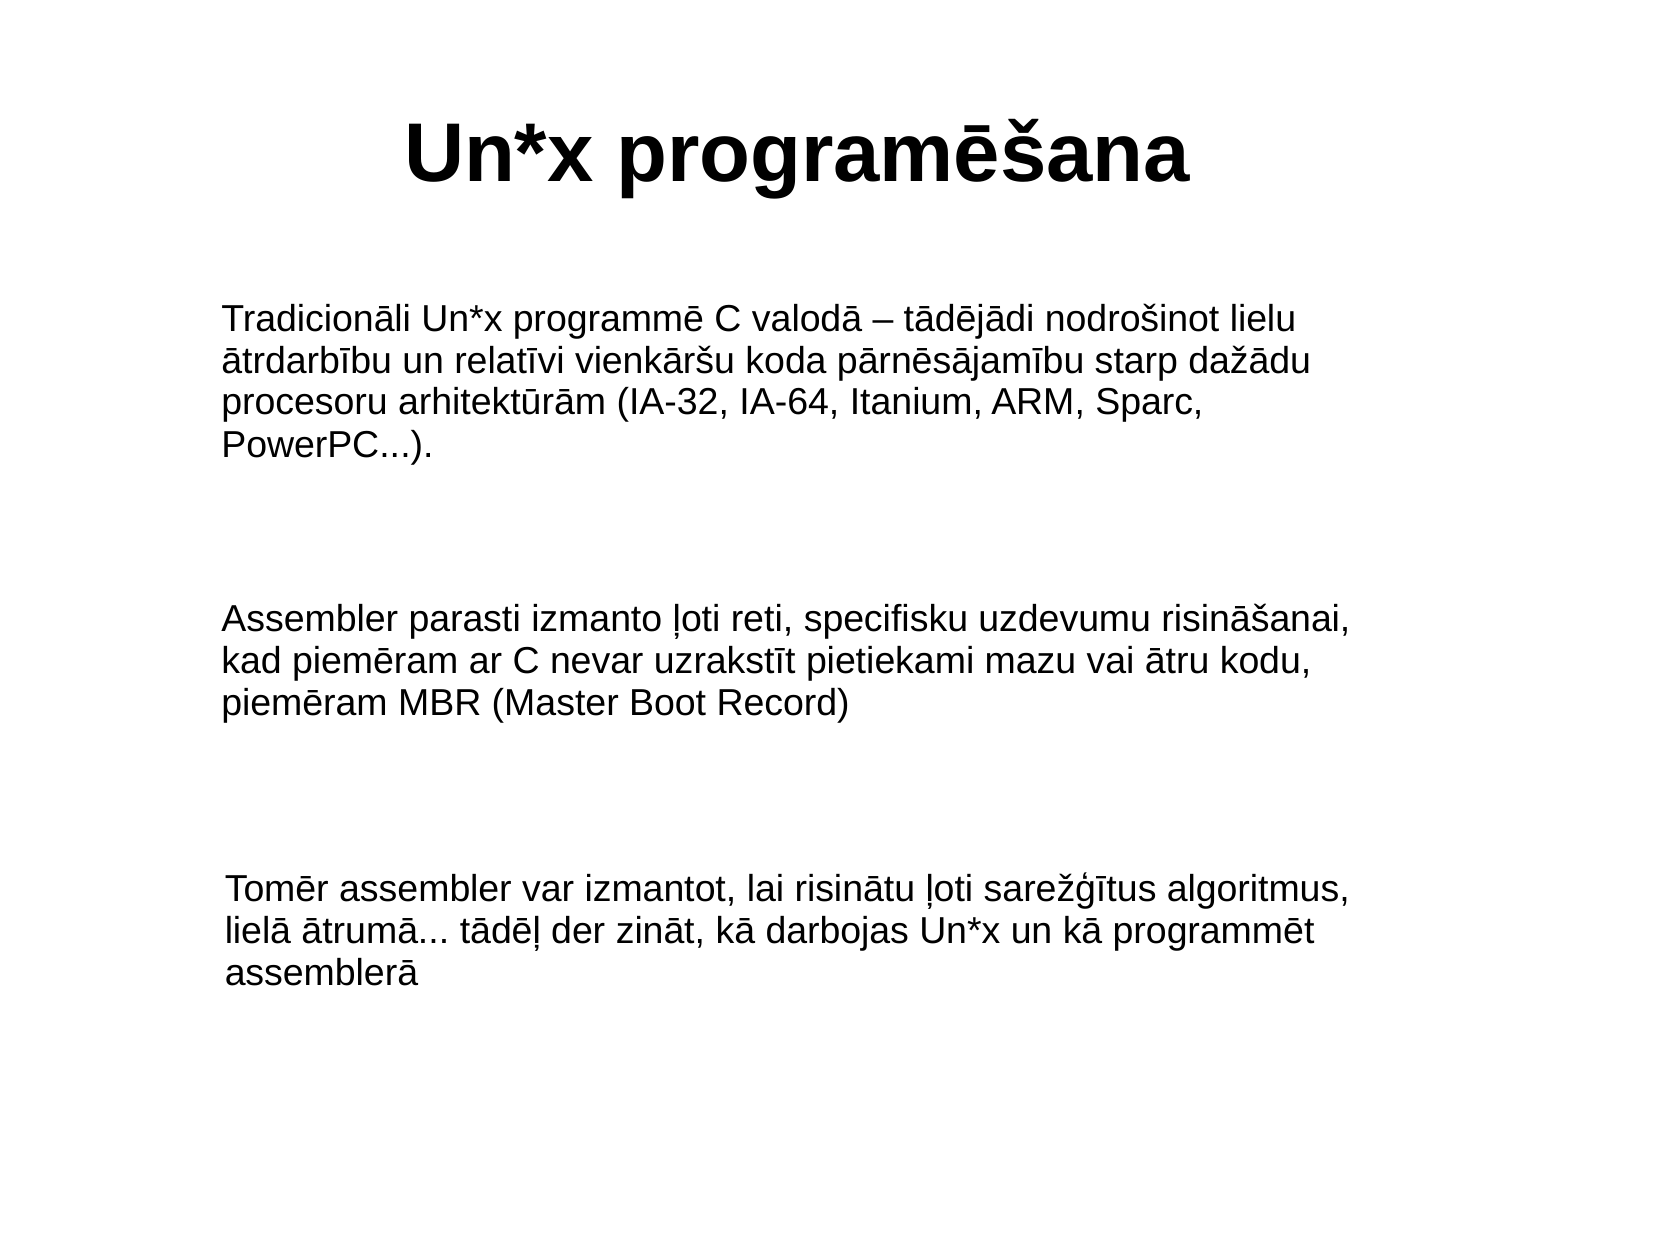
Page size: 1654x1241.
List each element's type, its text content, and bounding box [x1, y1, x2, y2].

text_box Un*x programēšana [118, 98, 1477, 207]
text_box Assembler parasti izmanto ļoti reti, specifisku uzdevumu risināšanai, kad piemēram ar C nevar uzrakstīt pietiekami mazu vai ātru kodu, piemēram MBR (Master Boot Record) [206, 590, 1388, 732]
text_box Tradicionāli Un*x programmē C valodā – tādējādi nodrošinot lielu ātrdarbību un relatīvi vienkāršu koda pārnēsājamību starp dažādu procesoru arhitektūrām (IA-32, IA-64, Itanium, ARM, Sparc, PowerPC...). [206, 289, 1388, 473]
text_box Tomēr assembler var izmantot, lai risinātu ļoti sarežģītus algoritmus, lielā ātrumā... tādēļ der zināt, kā darbojas Un*x un kā programmēt assemblerā [210, 859, 1392, 1001]
